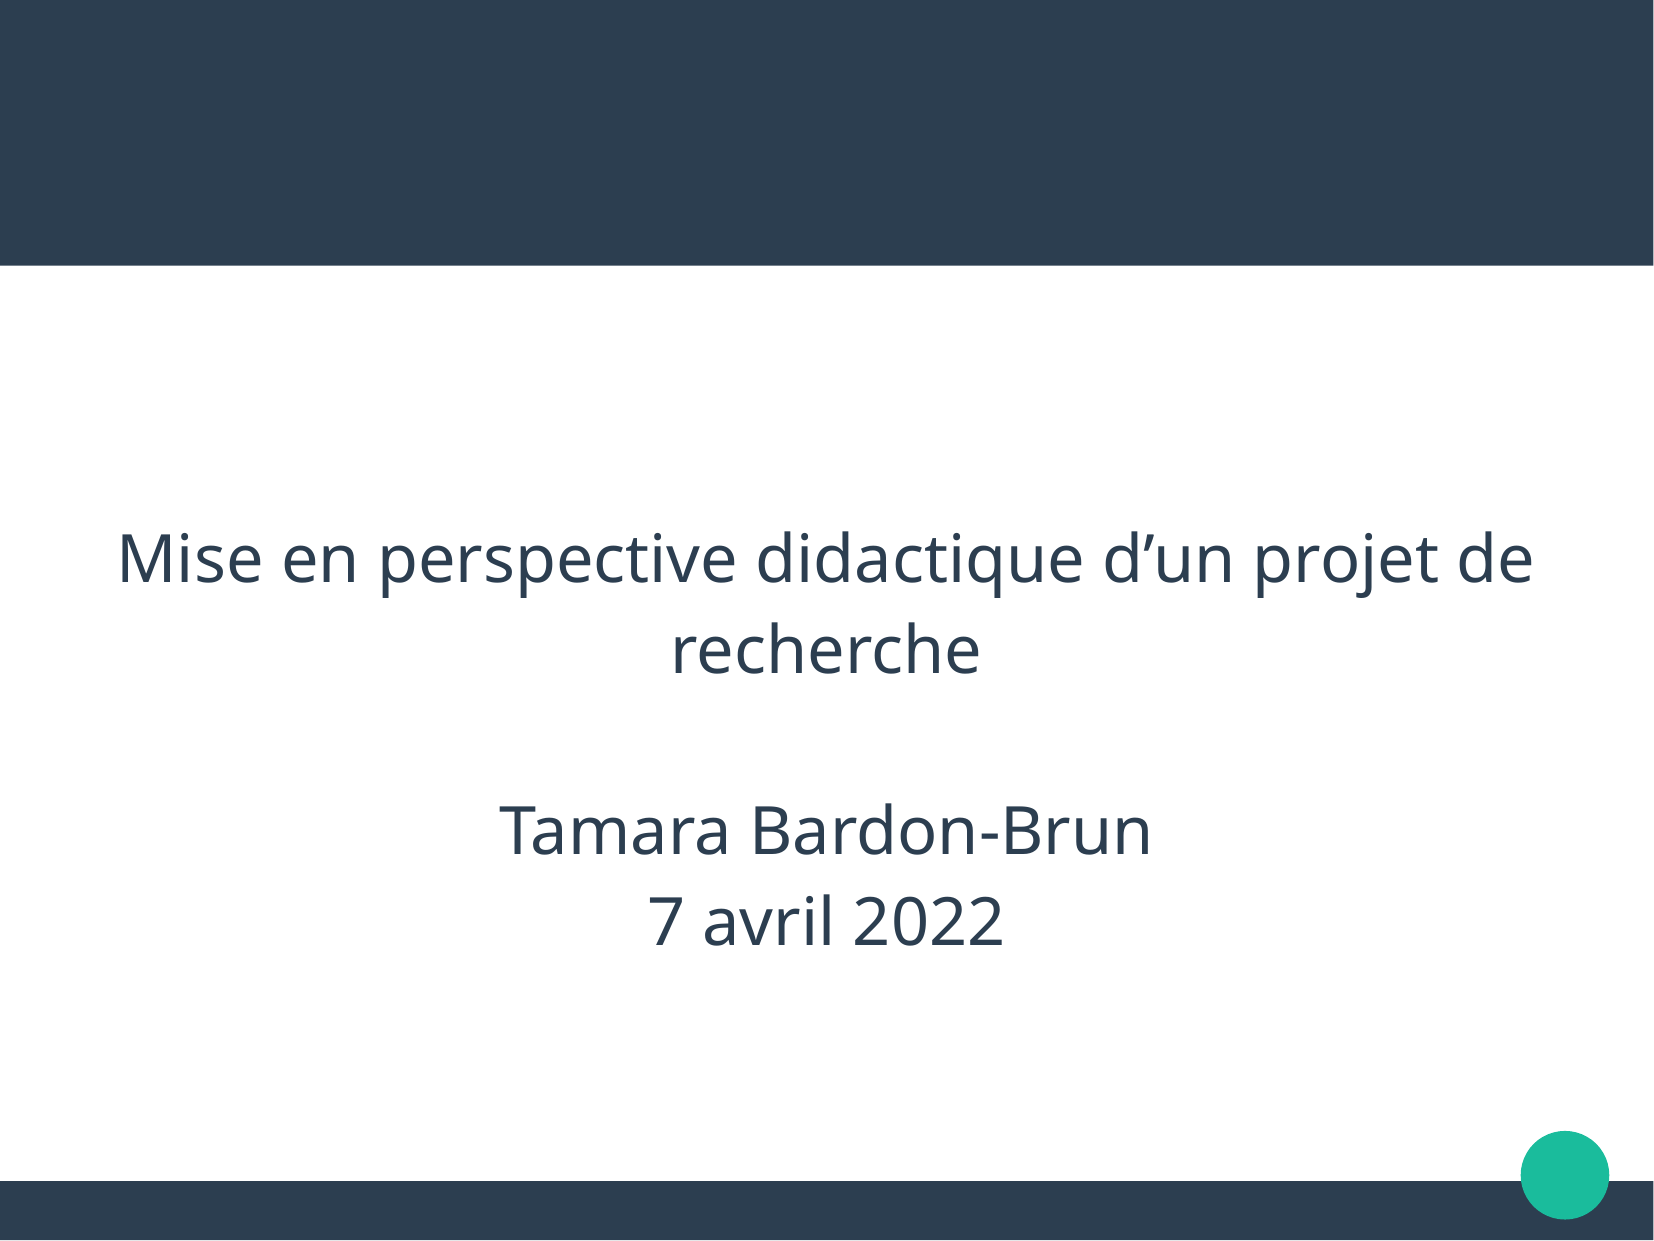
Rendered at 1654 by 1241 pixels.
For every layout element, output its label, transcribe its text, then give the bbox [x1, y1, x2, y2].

subtitle Mise en perspective didactique d’un projet de recherche Tamara Bardon-Brun 7 avril 2022 [59, 324, 1595, 1152]
